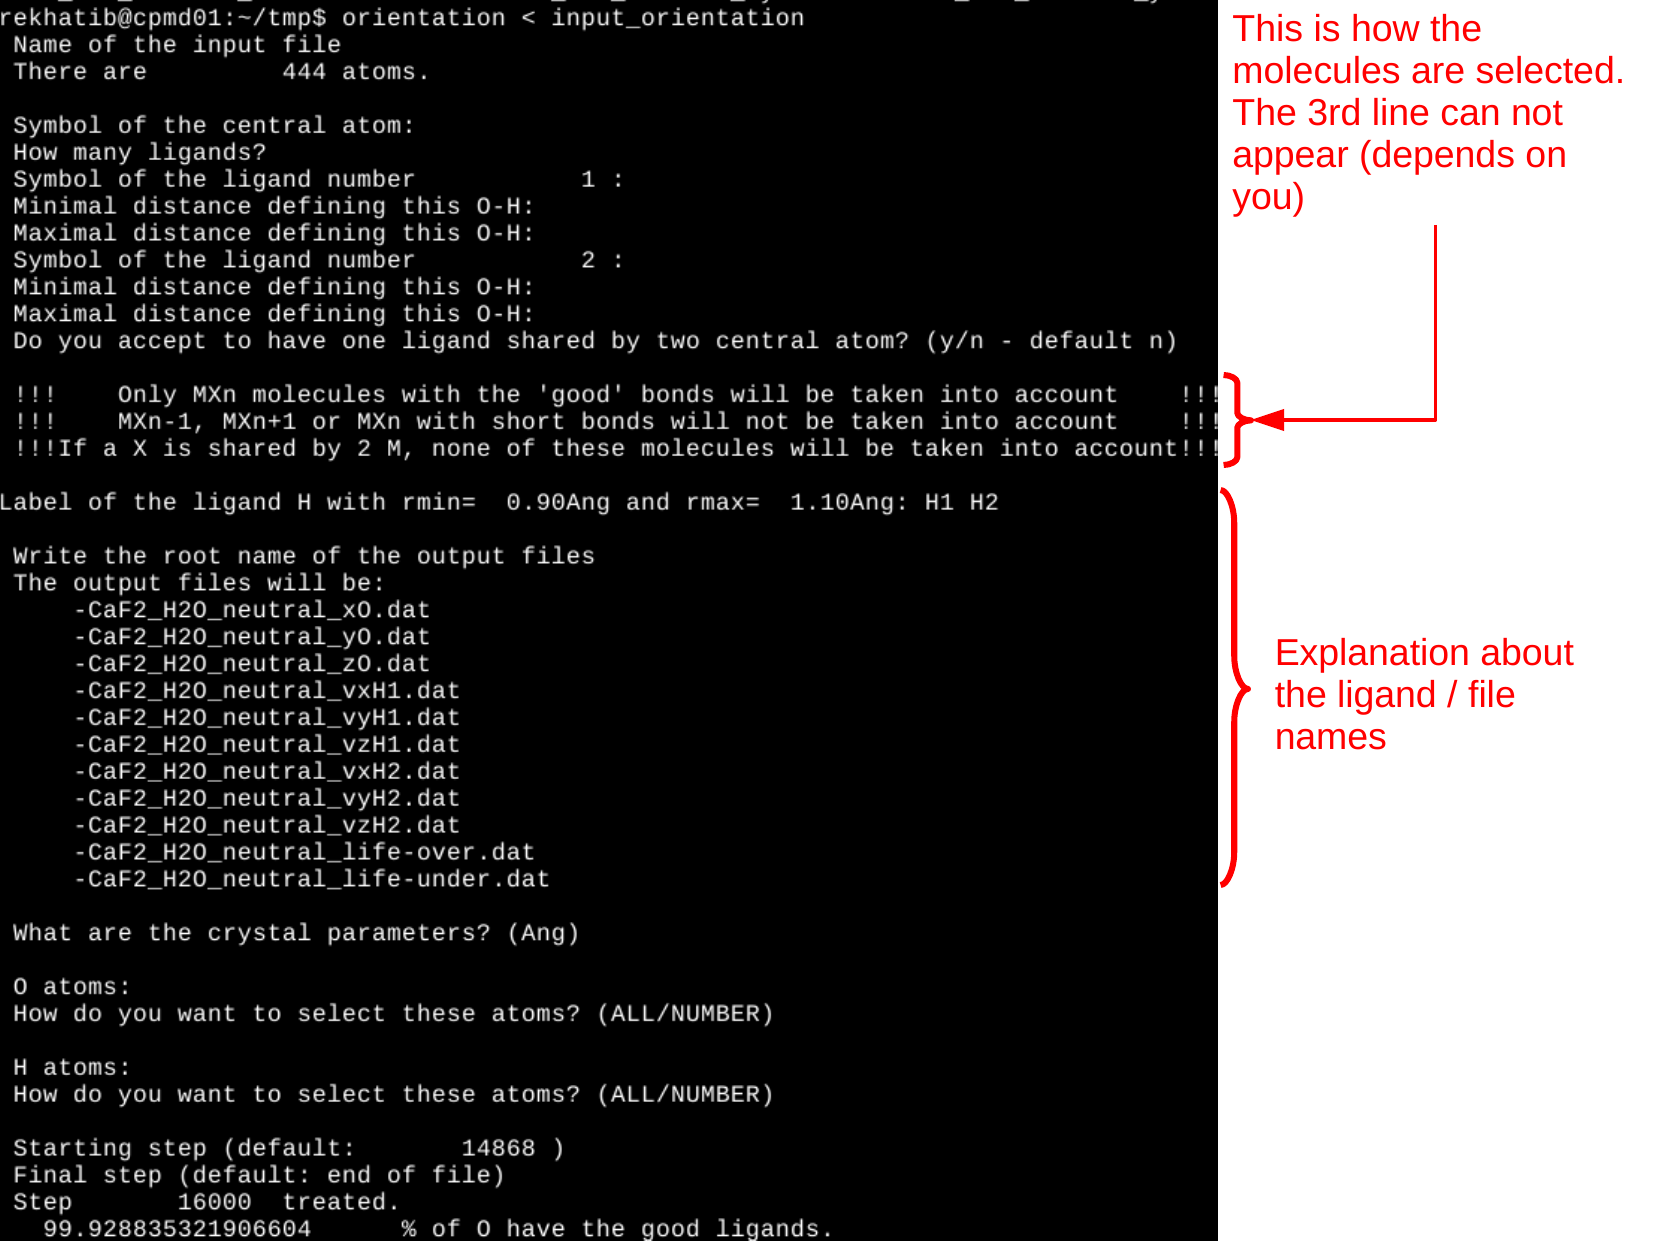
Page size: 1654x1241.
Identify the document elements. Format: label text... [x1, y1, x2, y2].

text_box Explanation about the ligand / file names [1260, 624, 1624, 766]
text_box This is how the molecules are selected. The 3rd line can not appear (depends on you) [1217, 0, 1654, 225]
picture [0, 0, 1218, 1241]
